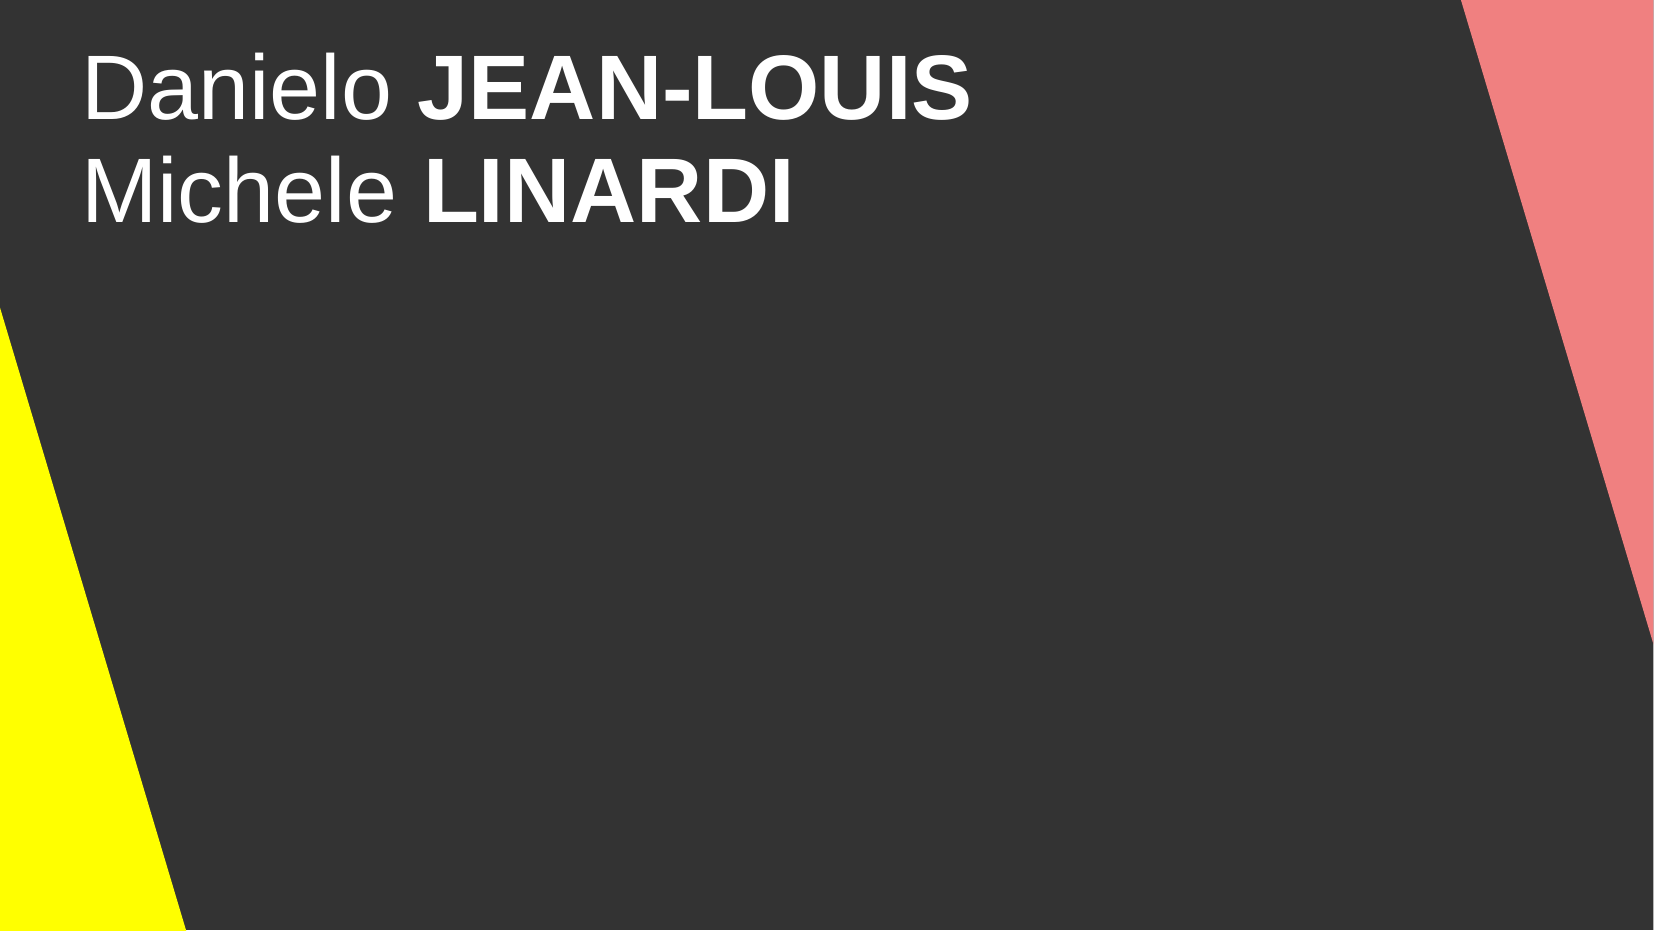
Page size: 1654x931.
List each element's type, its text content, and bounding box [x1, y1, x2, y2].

text_box [0, 307, 187, 931]
text_box Danielo JEAN-LOUIS Michele LINARDI [81, 36, 1570, 758]
text_box [1460, 0, 1654, 647]
